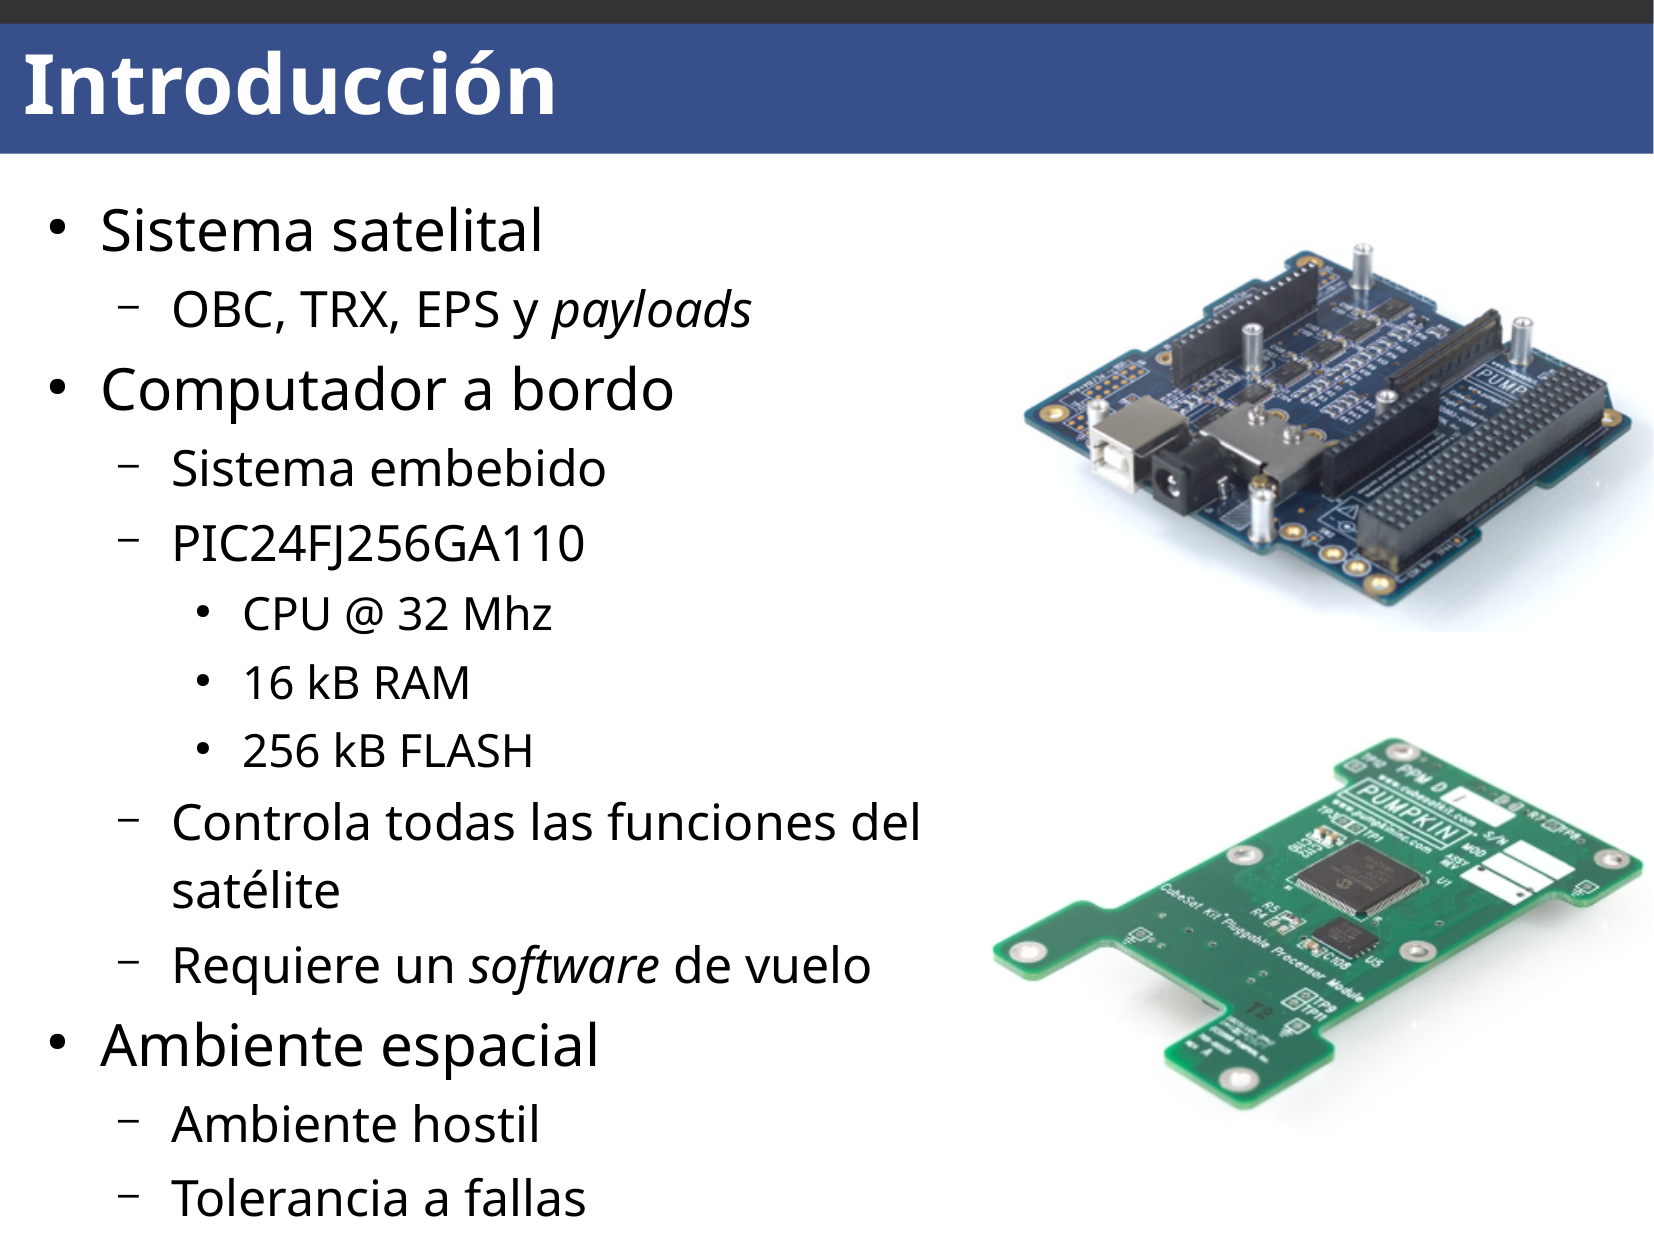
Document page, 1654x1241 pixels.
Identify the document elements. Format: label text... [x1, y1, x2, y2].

picture [1002, 200, 1654, 632]
title Introducción [23, 17, 1630, 148]
list Sistema satelital OBC, TRX, EPS y payloads Computador a bordo Sistema embebido PIC24FJ256GA110 CPU @ 32 Mhz 16 kB RAM 256 kB FLASH Controla todas las funciones del satélite Requiere un software de vuelo Ambiente espacial Ambiente hostil Tolerancia a fallas [29, 188, 945, 1241]
picture [984, 661, 1654, 1164]
